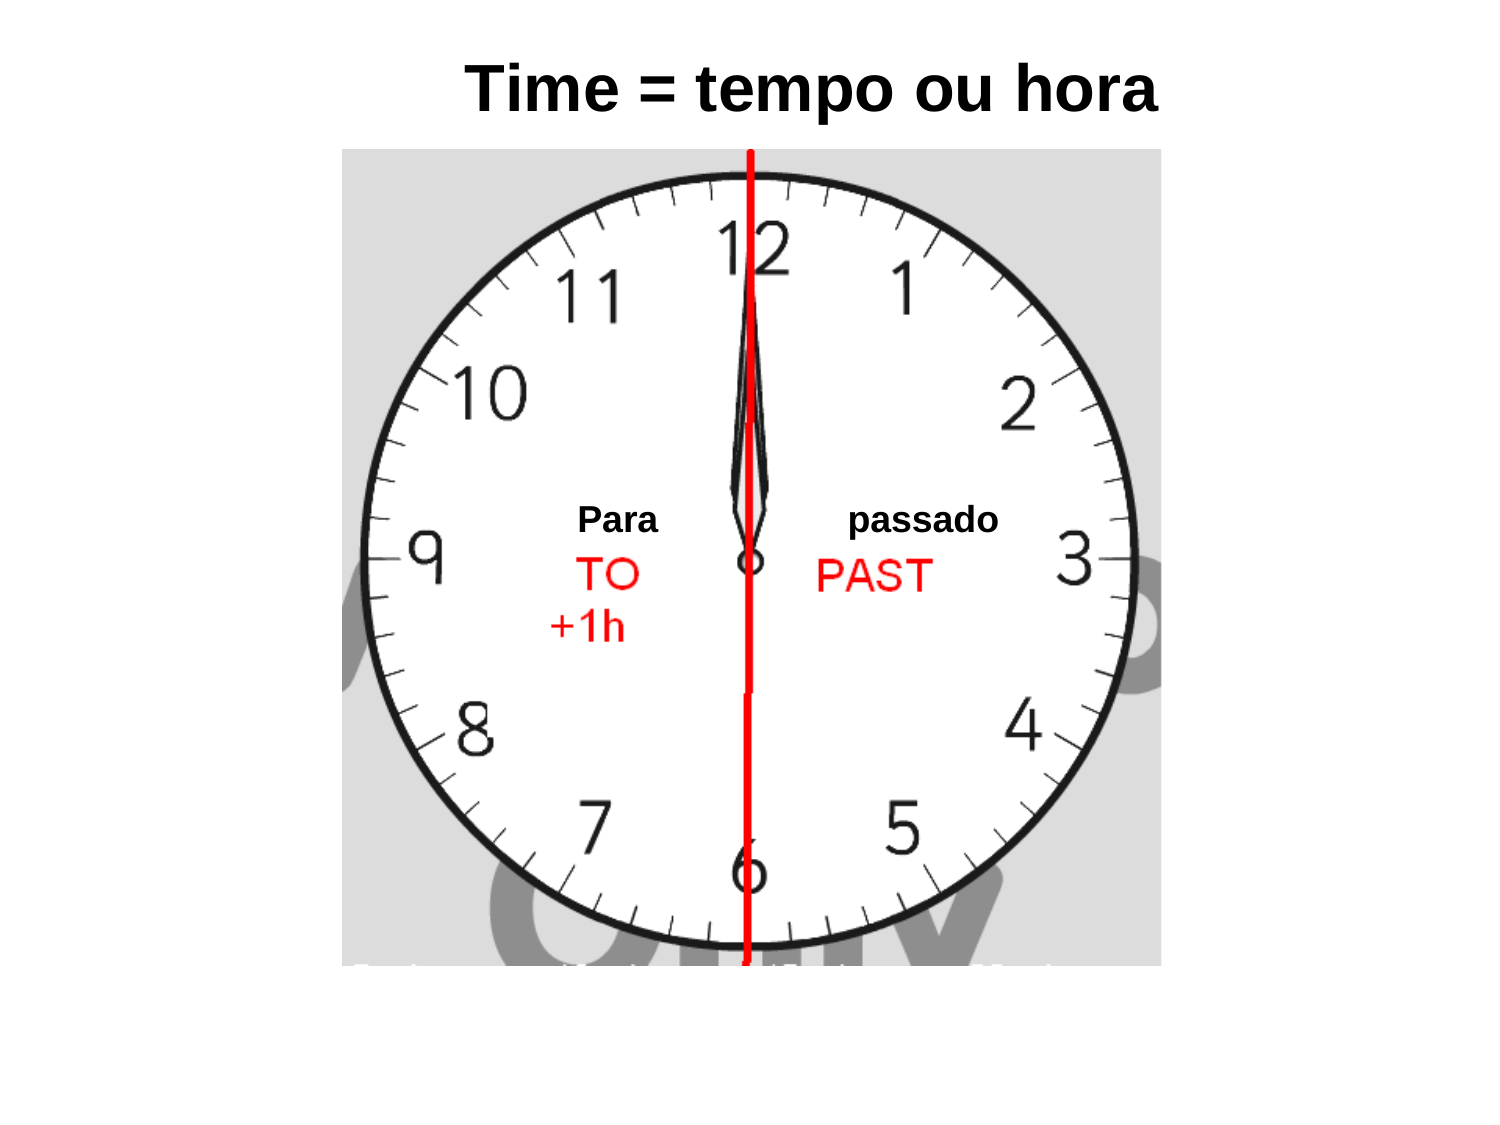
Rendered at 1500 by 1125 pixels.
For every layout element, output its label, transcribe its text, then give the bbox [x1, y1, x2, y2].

text_box Time = tempo ou hora [450, 37, 1276, 133]
text_box [342, 149, 1163, 966]
text_box Para [562, 487, 676, 548]
text_box passado [832, 487, 1015, 548]
